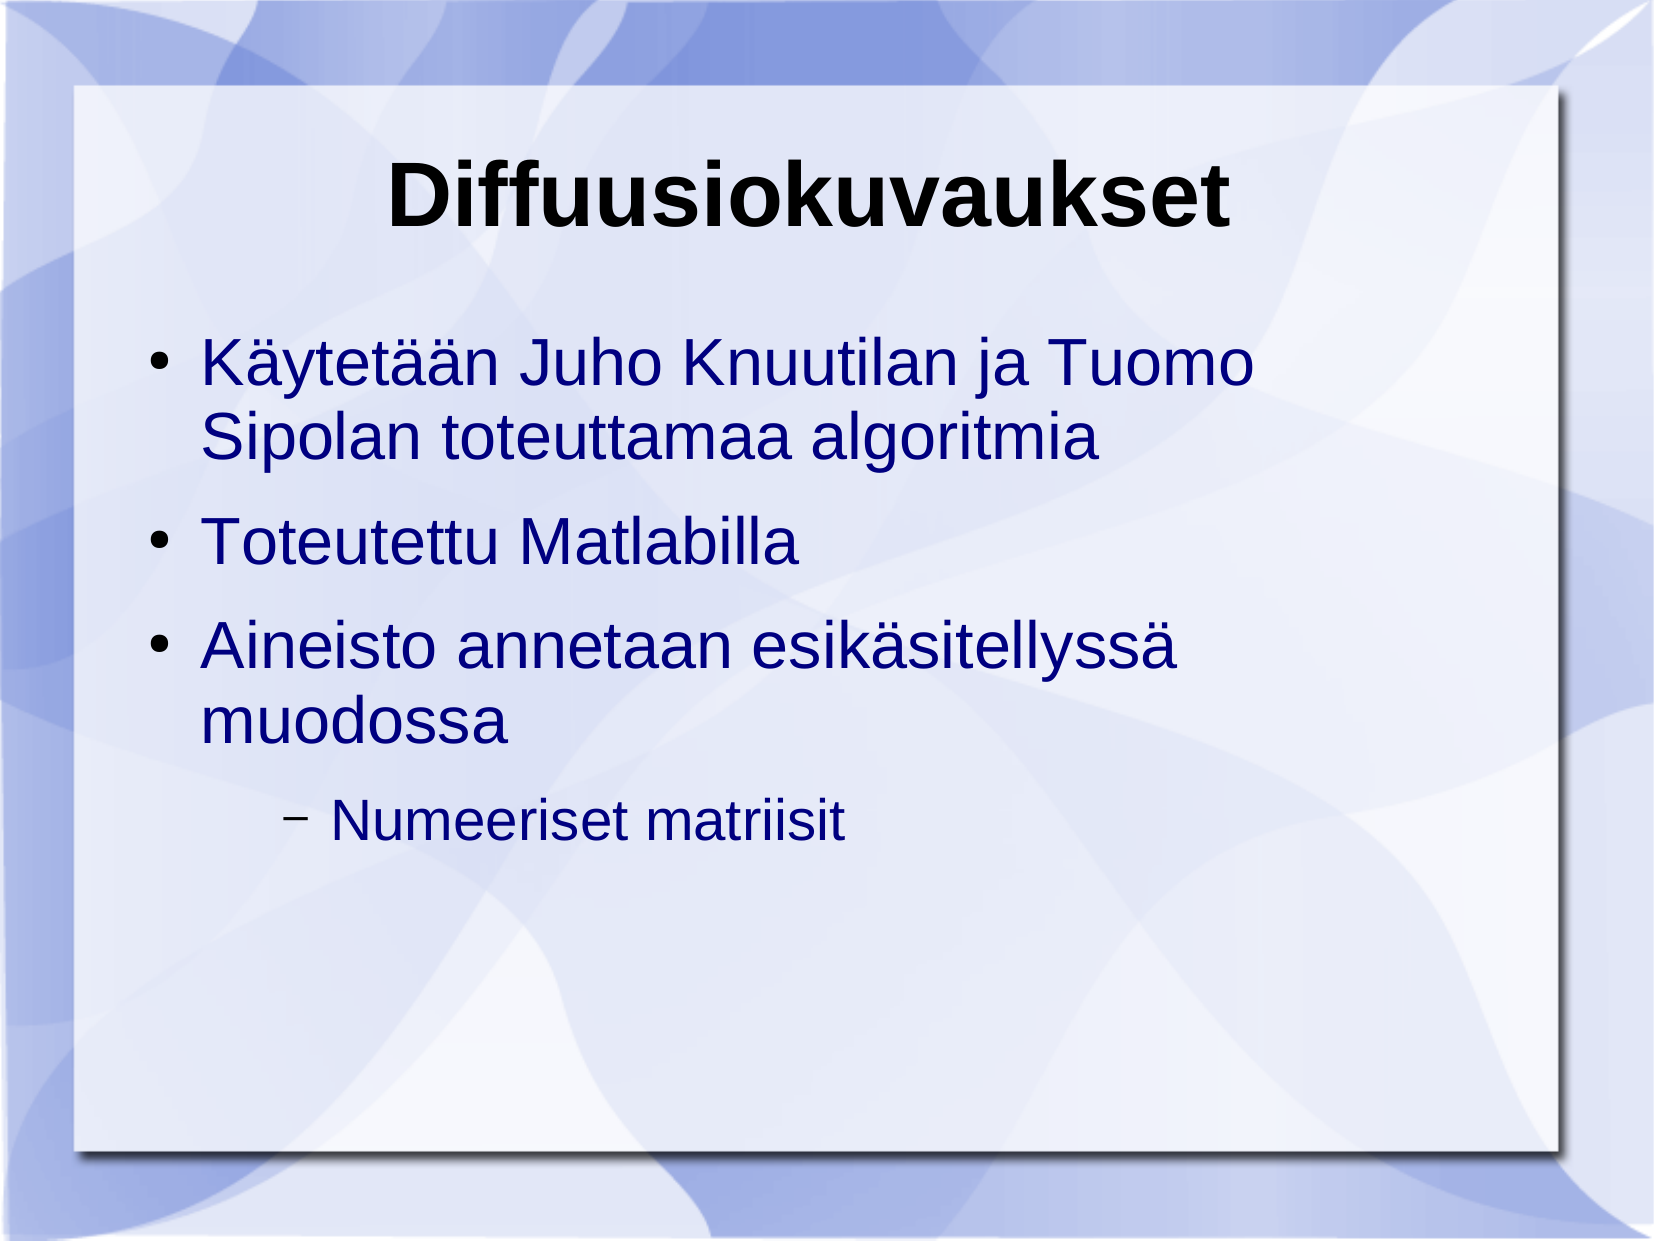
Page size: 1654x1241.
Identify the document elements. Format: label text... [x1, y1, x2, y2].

picture [0, 0, 1654, 1241]
title Diffuusiokuvaukset [82, 90, 1536, 298]
list Käytetään Juho Knuutilan ja Tuomo Sipolan toteuttamaa algoritmia Toteutettu Matlabilla Aineisto annetaan esikäsitellyssä muodossa Numeeriset matriisit [129, 324, 1489, 1144]
